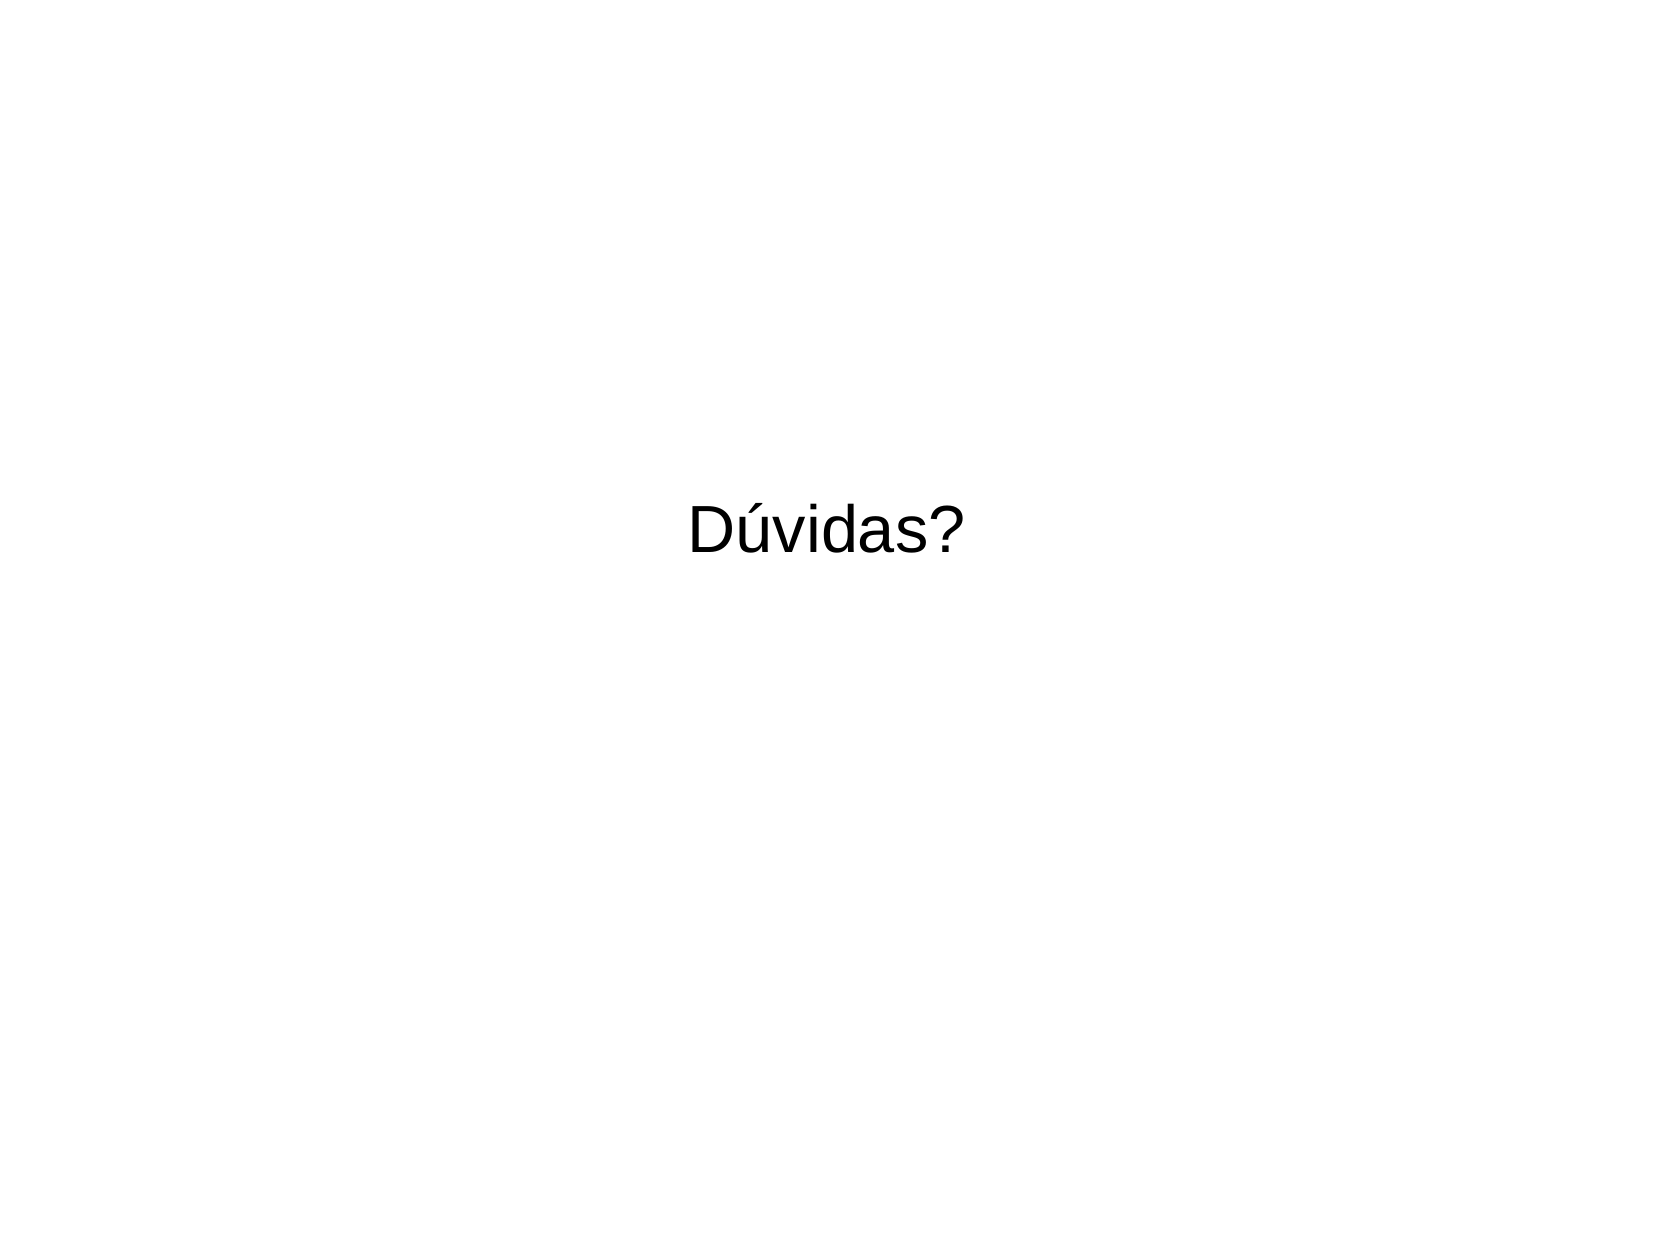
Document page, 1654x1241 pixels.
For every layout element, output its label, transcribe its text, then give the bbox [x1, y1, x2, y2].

subtitle Dúvidas? [82, 49, 1571, 1010]
